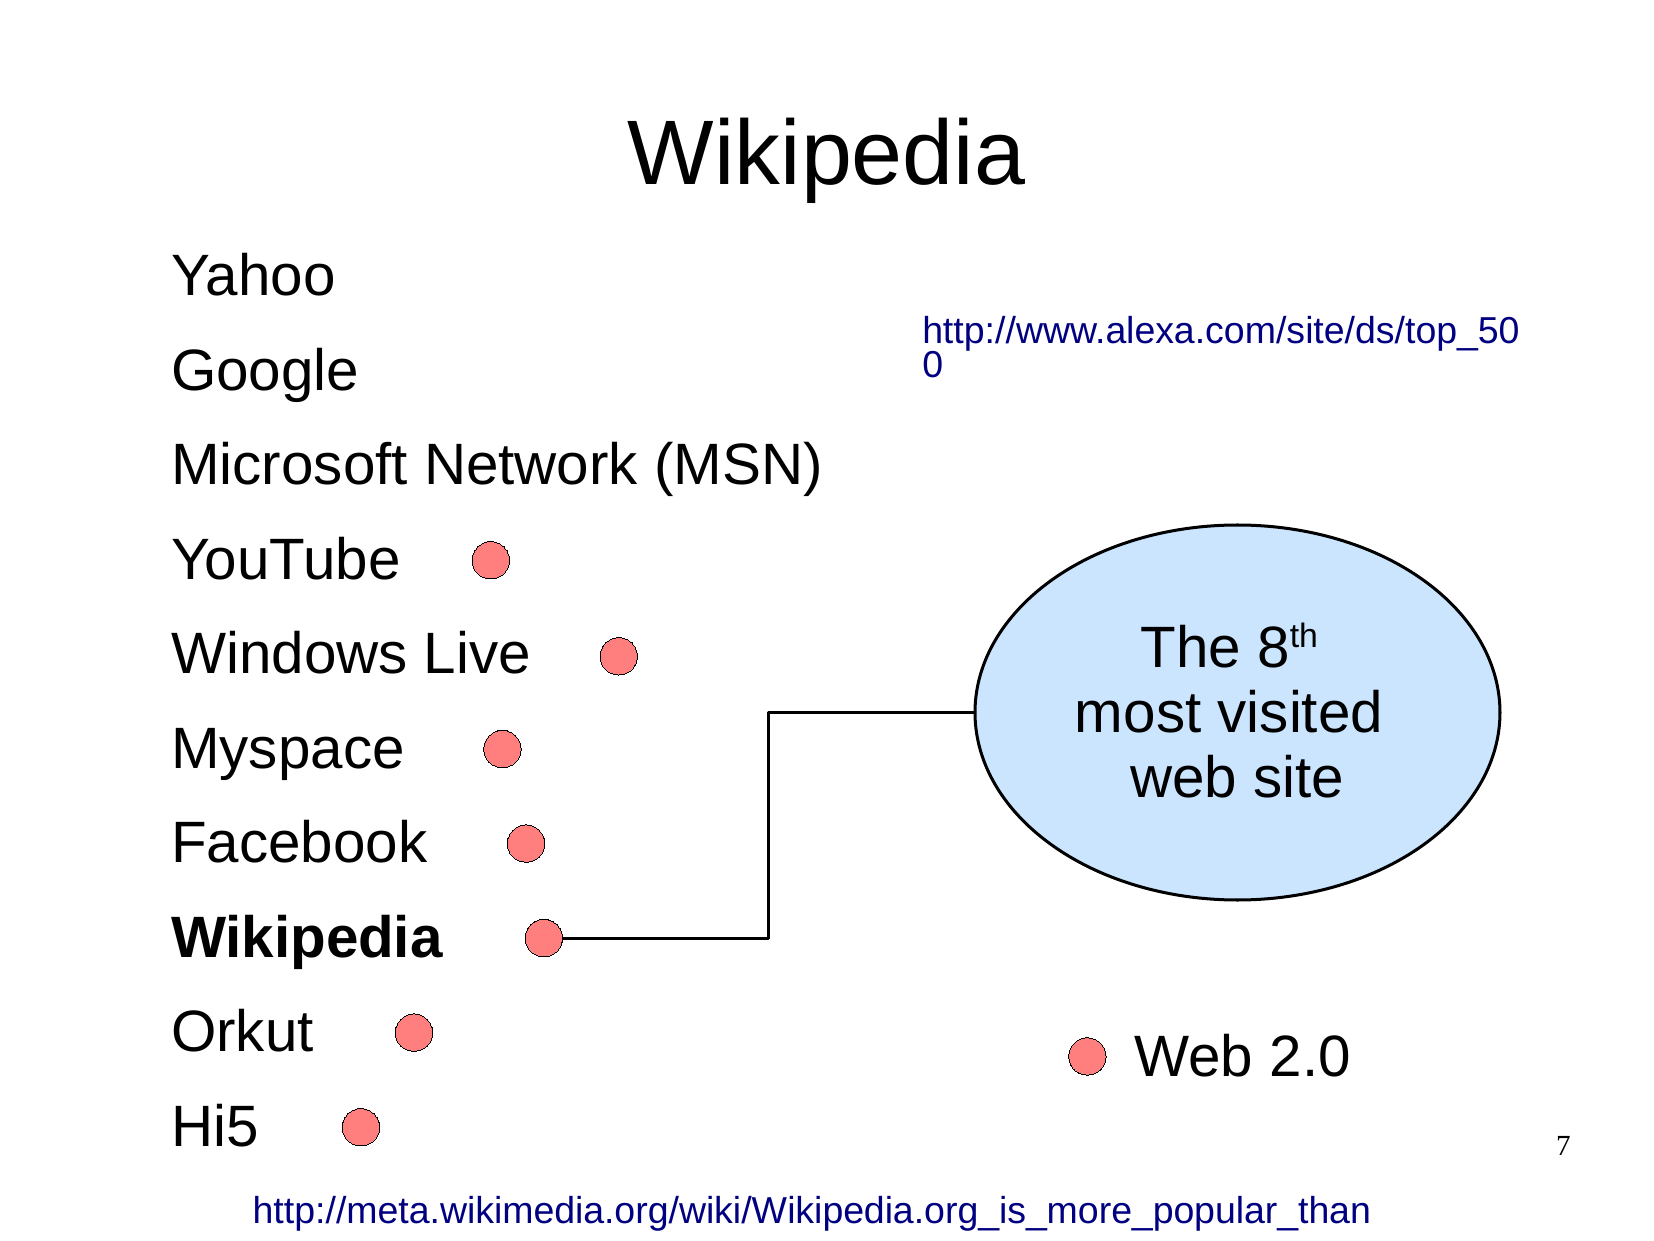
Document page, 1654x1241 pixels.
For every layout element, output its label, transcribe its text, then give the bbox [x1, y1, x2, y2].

text_box Web 2.0 [1092, 1016, 1393, 1097]
title Wikipedia [82, 49, 1571, 257]
text_box [472, 541, 510, 579]
text_box [1068, 1037, 1092, 1076]
text_box [600, 637, 638, 676]
text_box [525, 919, 563, 957]
text_box [342, 1108, 380, 1146]
text_box [395, 1013, 433, 1052]
text_box The 8th most visited web site [975, 525, 1501, 901]
text_box http://www.alexa.com/site/ds/top_500 [907, 302, 1553, 360]
text_box http://meta.wikimedia.org/wiki/Wikipedia.org_is_more_popular_than... [237, 1182, 1417, 1240]
text_box [507, 824, 545, 863]
list Yahoo Google Microsoft Network (MSN) YouTube Windows Live Myspace Facebook Wikipedia Orkut Hi5 [153, 242, 1013, 1177]
text_box [483, 730, 522, 768]
